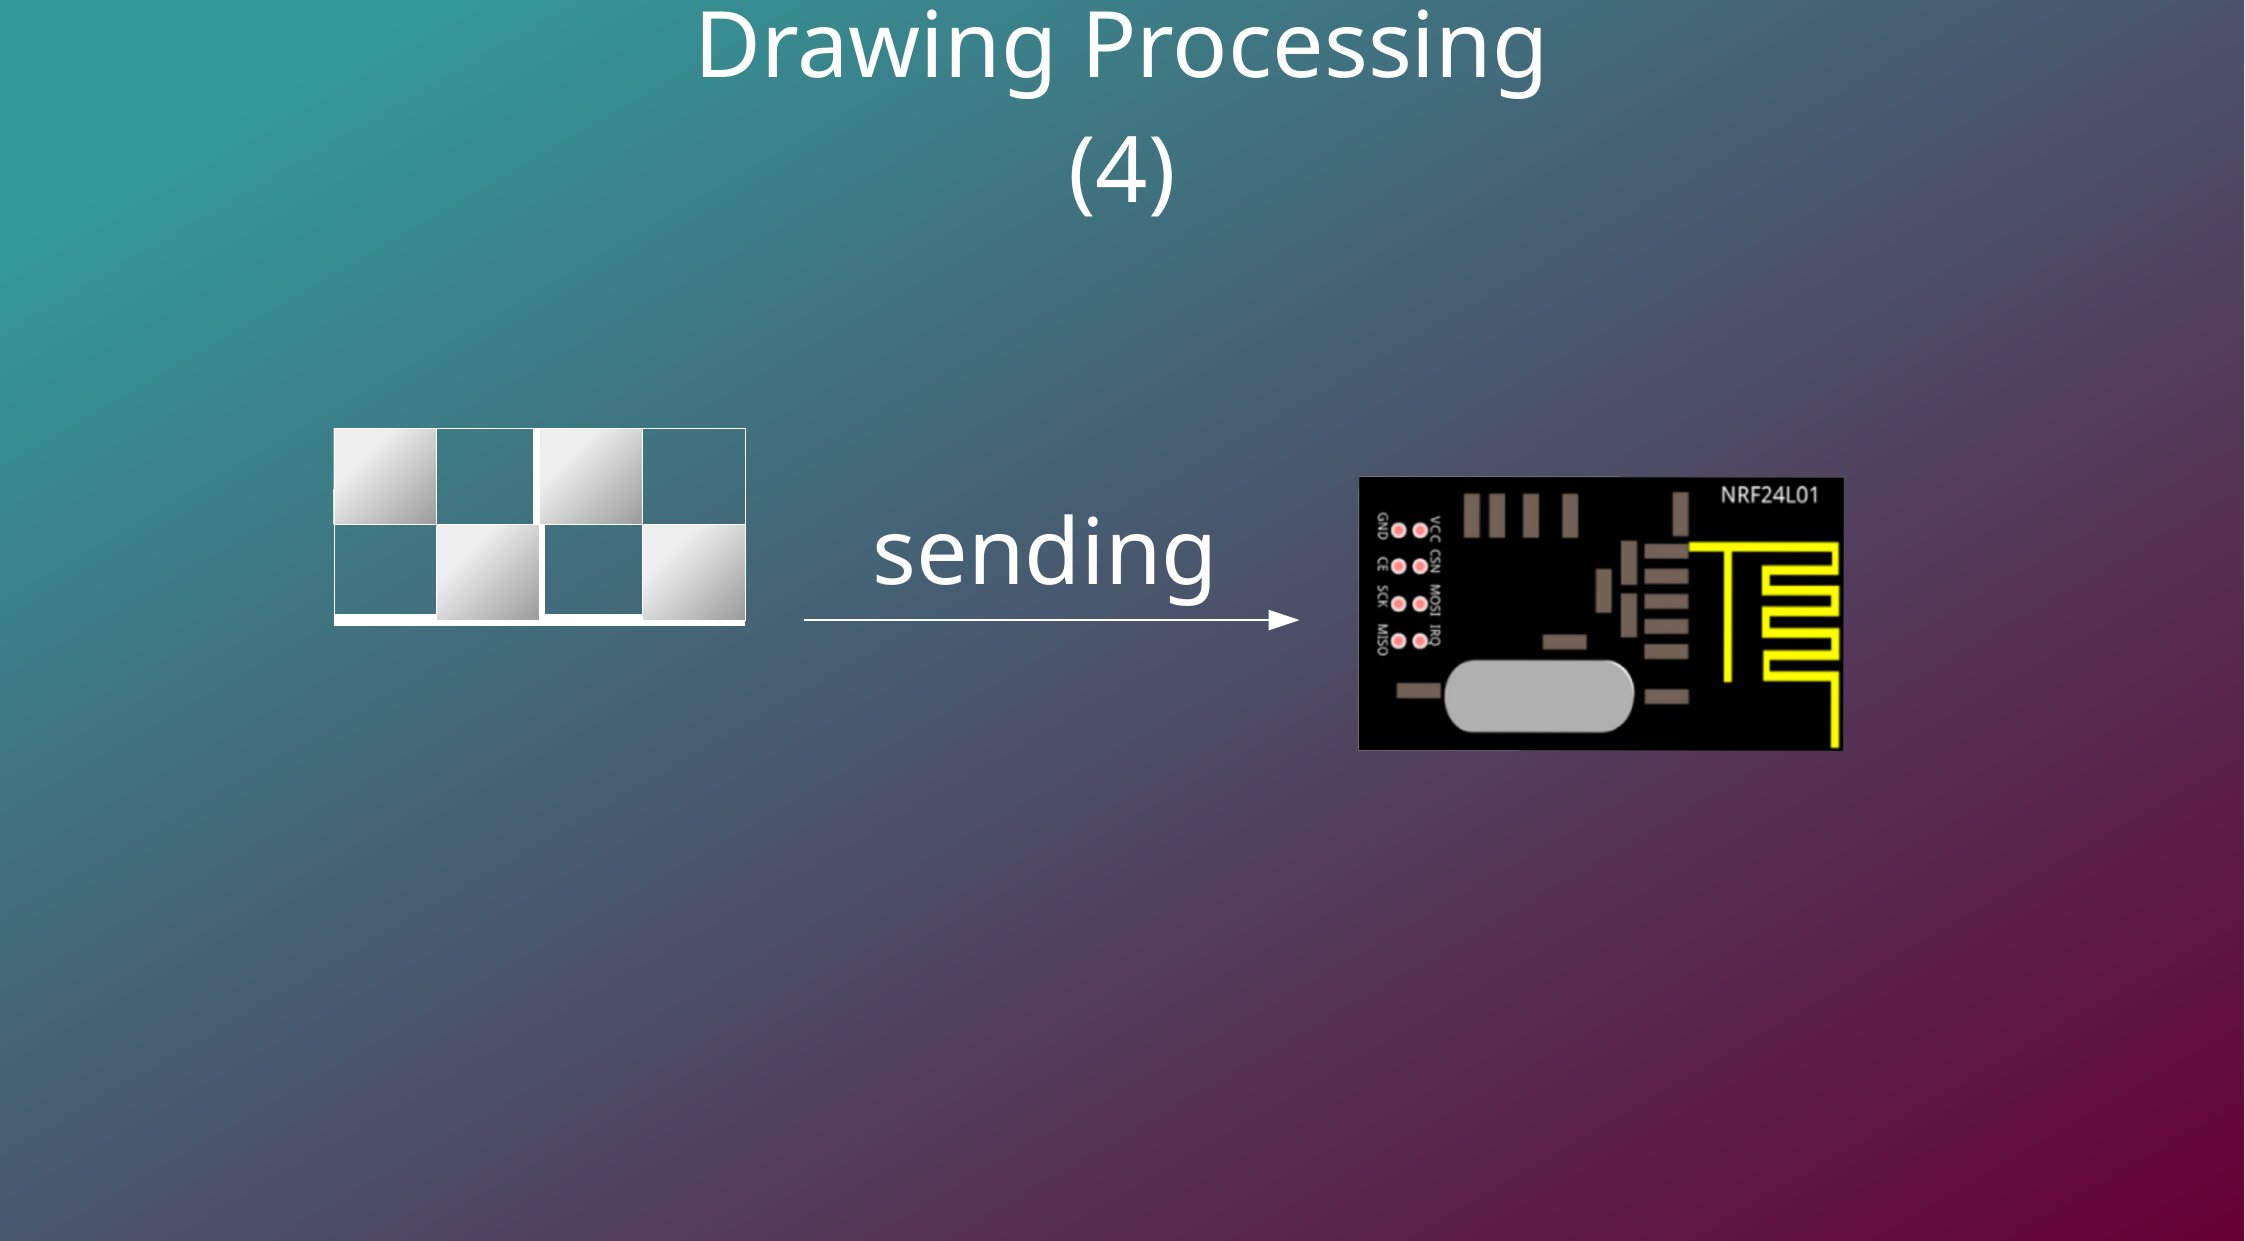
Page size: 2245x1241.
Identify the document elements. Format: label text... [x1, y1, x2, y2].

text_box Drawing Processing (4) [640, 49, 1604, 160]
table_header [540, 429, 642, 524]
table_header [643, 429, 745, 524]
table_header [335, 429, 436, 524]
picture [1358, 476, 1844, 751]
table_cell [643, 525, 745, 620]
table_header [437, 429, 539, 524]
table_cell [335, 525, 436, 620]
table_cell [540, 525, 642, 620]
text_box sending [815, 494, 1277, 605]
table_cell [437, 525, 539, 620]
